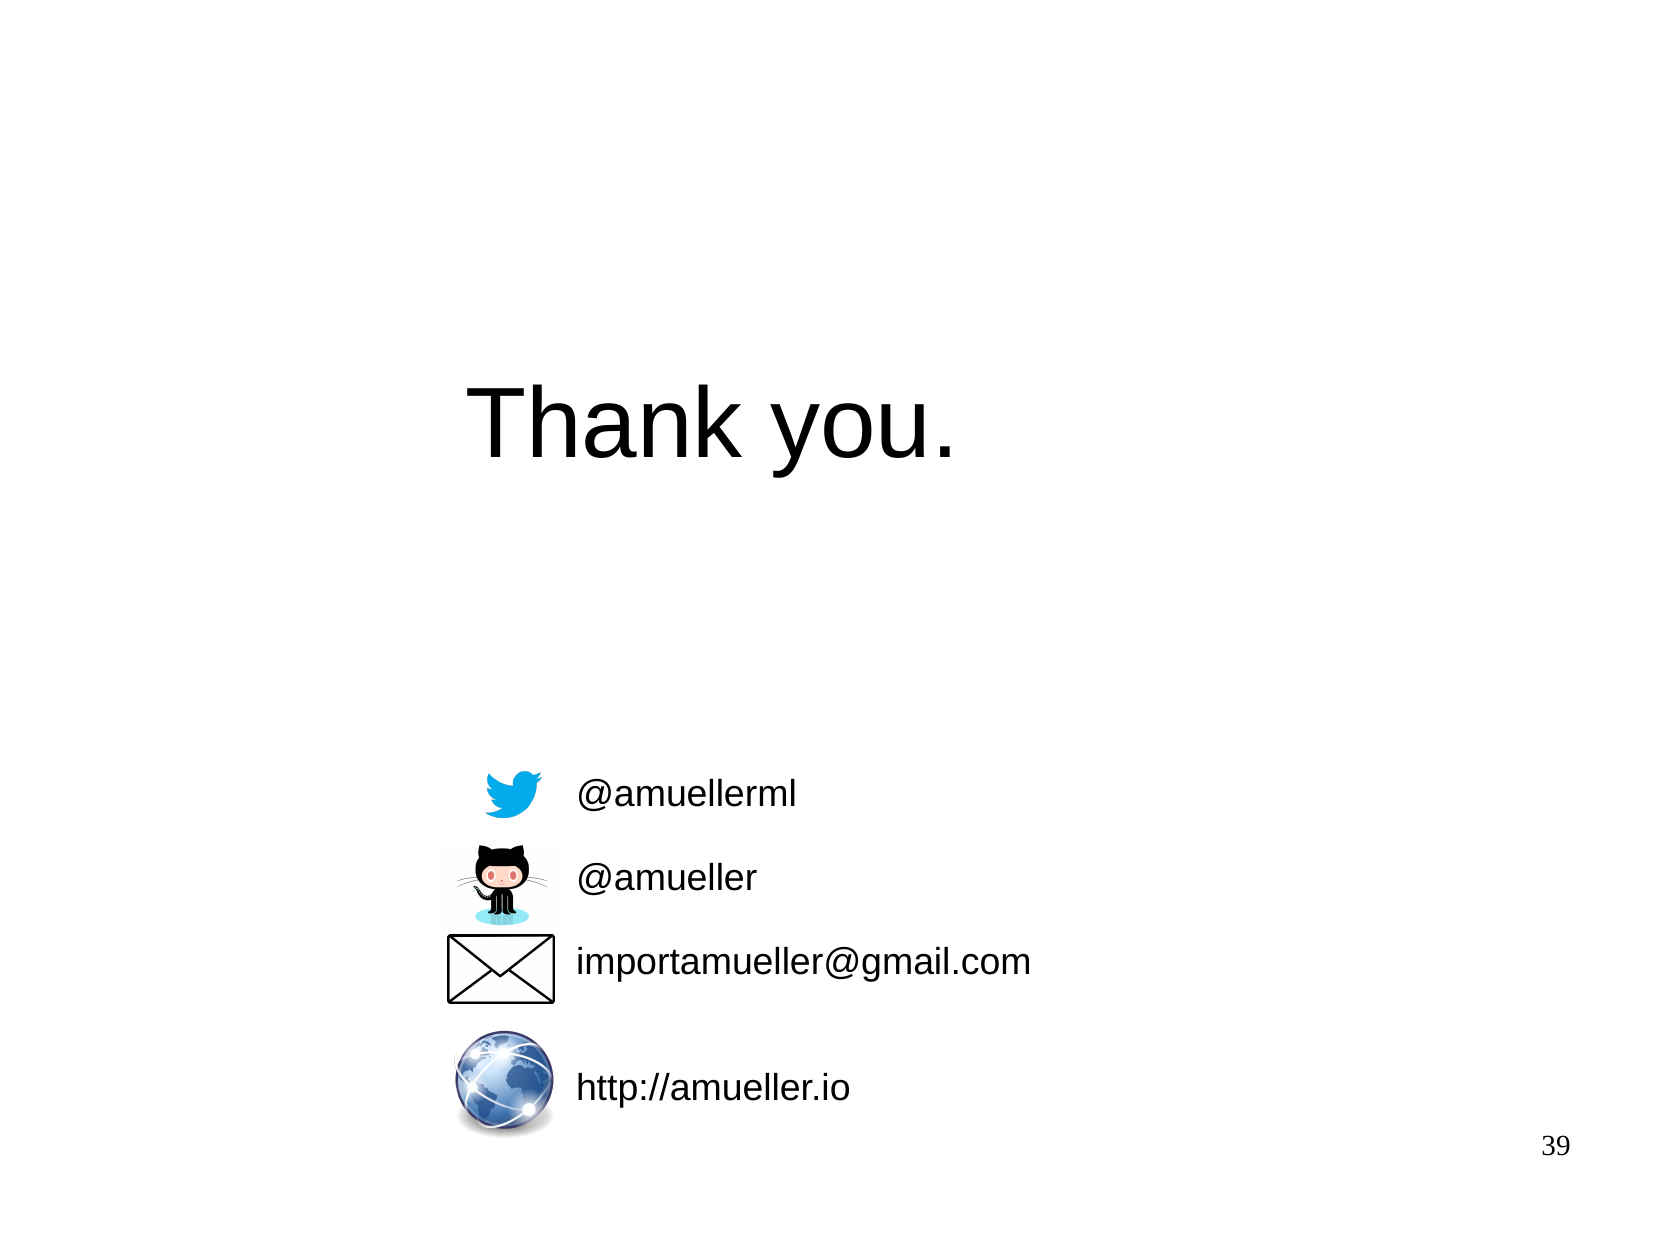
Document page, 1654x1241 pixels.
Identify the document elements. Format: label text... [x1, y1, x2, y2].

picture [441, 746, 562, 929]
text_box Thank you. [450, 359, 1561, 599]
text_box @amuellerml @amueller importamueller@gmail.com http://amueller.io [561, 722, 1260, 1116]
picture [444, 1022, 562, 1140]
picture [447, 934, 555, 1004]
